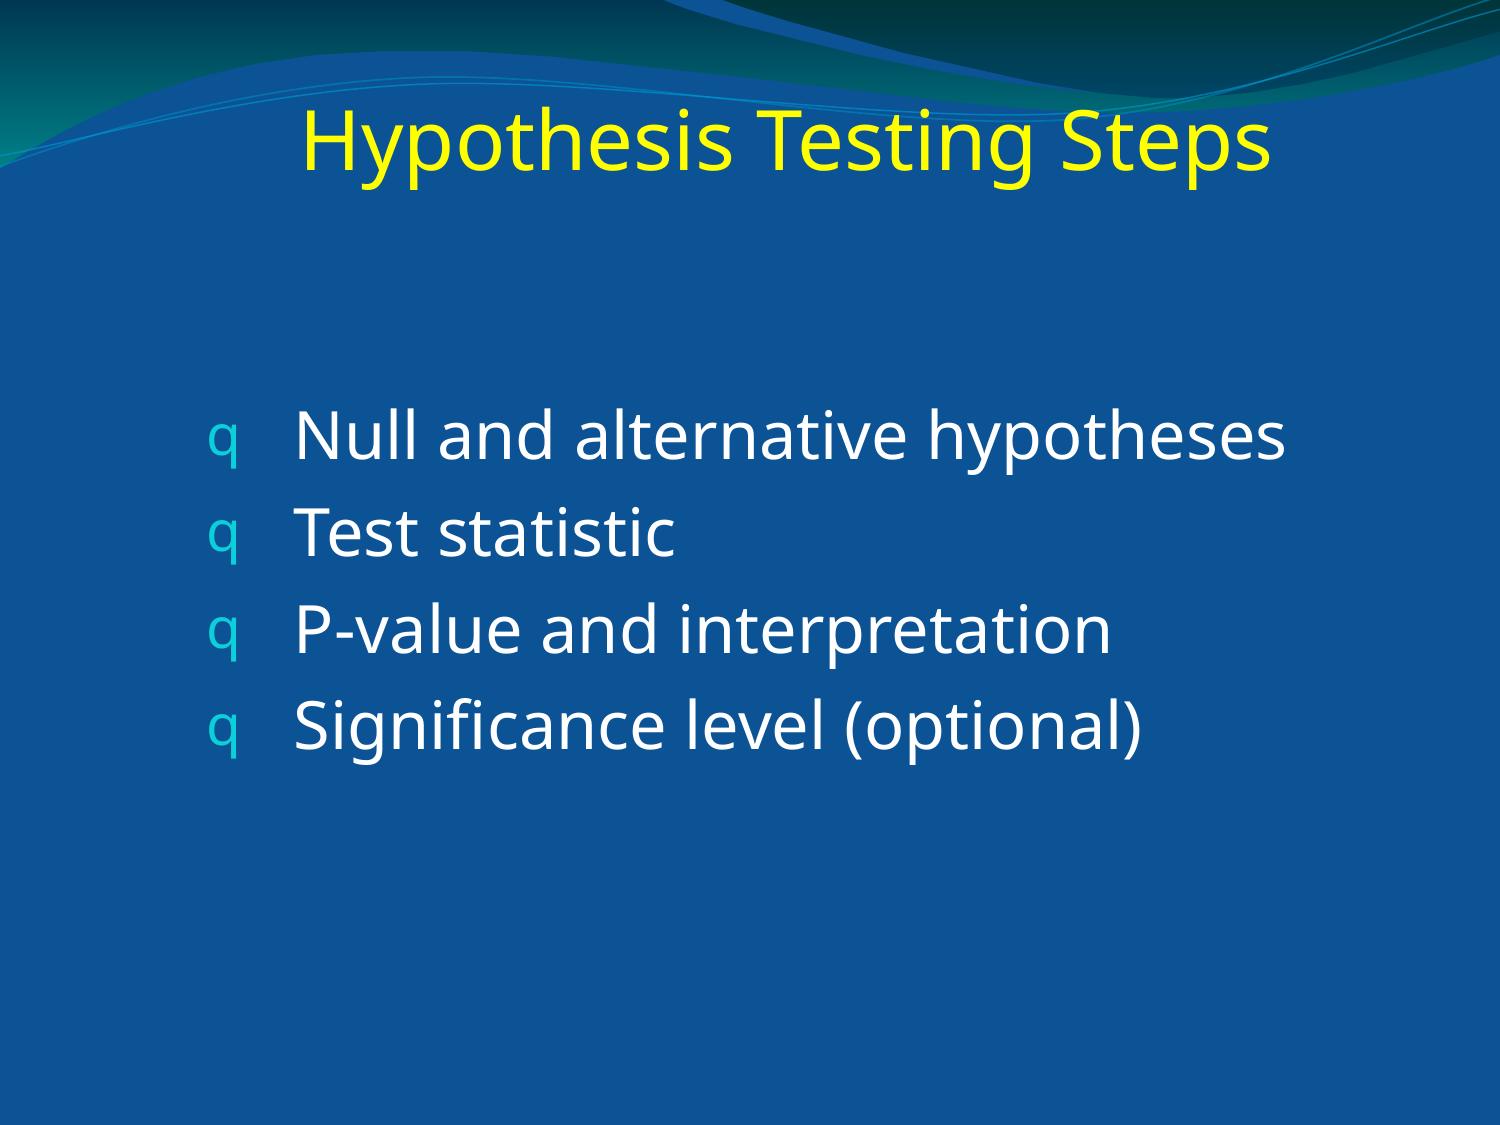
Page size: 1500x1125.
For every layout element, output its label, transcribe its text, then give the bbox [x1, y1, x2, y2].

title Hypothesis Testing Steps [112, 42, 1463, 188]
list Null and alternative hypotheses Test statistic P-value and interpretation Significance level (optional) [41, 385, 1468, 868]
